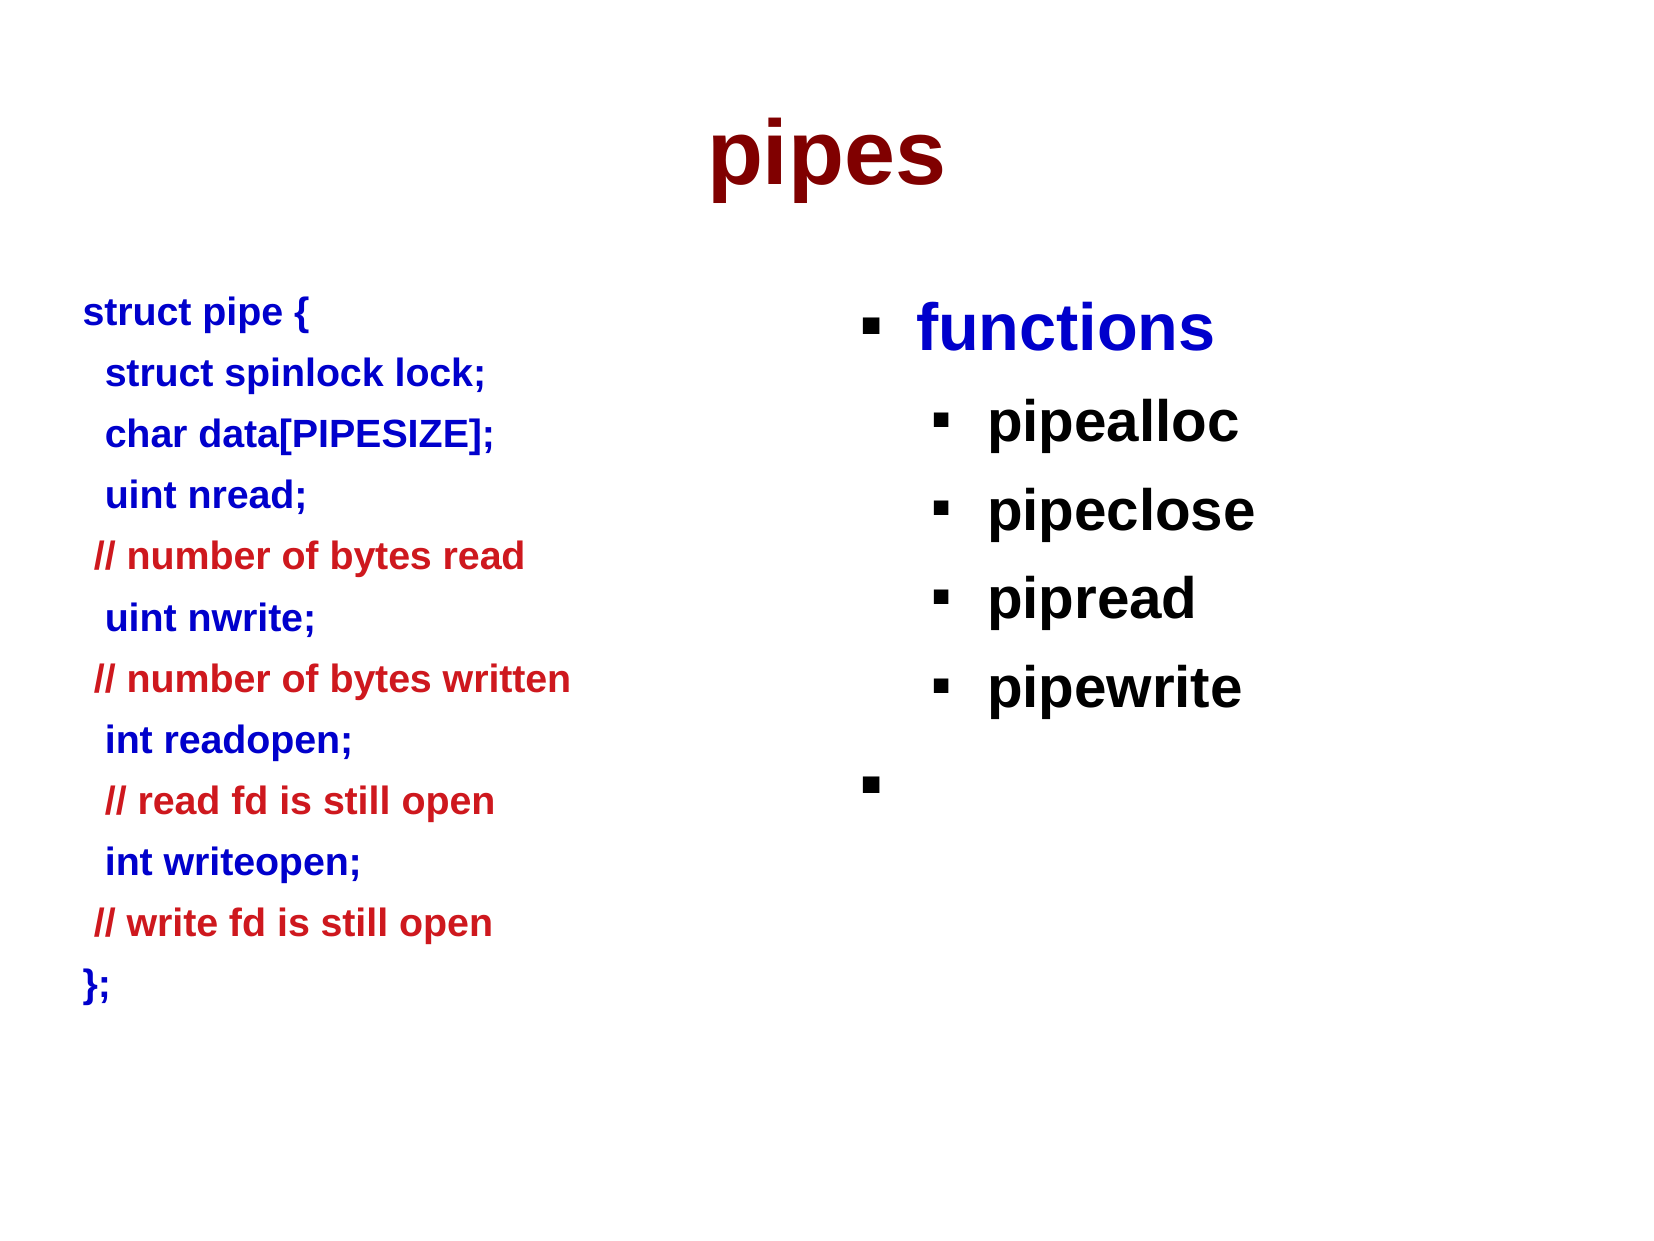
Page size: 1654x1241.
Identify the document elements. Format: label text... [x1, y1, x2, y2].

list struct pipe { struct spinlock lock; char data[PIPESIZE]; uint nread; // number of bytes read uint nwrite; // number of bytes written int readopen; // read fd is still open int writeopen; // write fd is still open }; [82, 290, 809, 1010]
list functions pipealloc pipeclose pipread pipewrite [845, 290, 1572, 1010]
title pipes [82, 49, 1571, 257]
